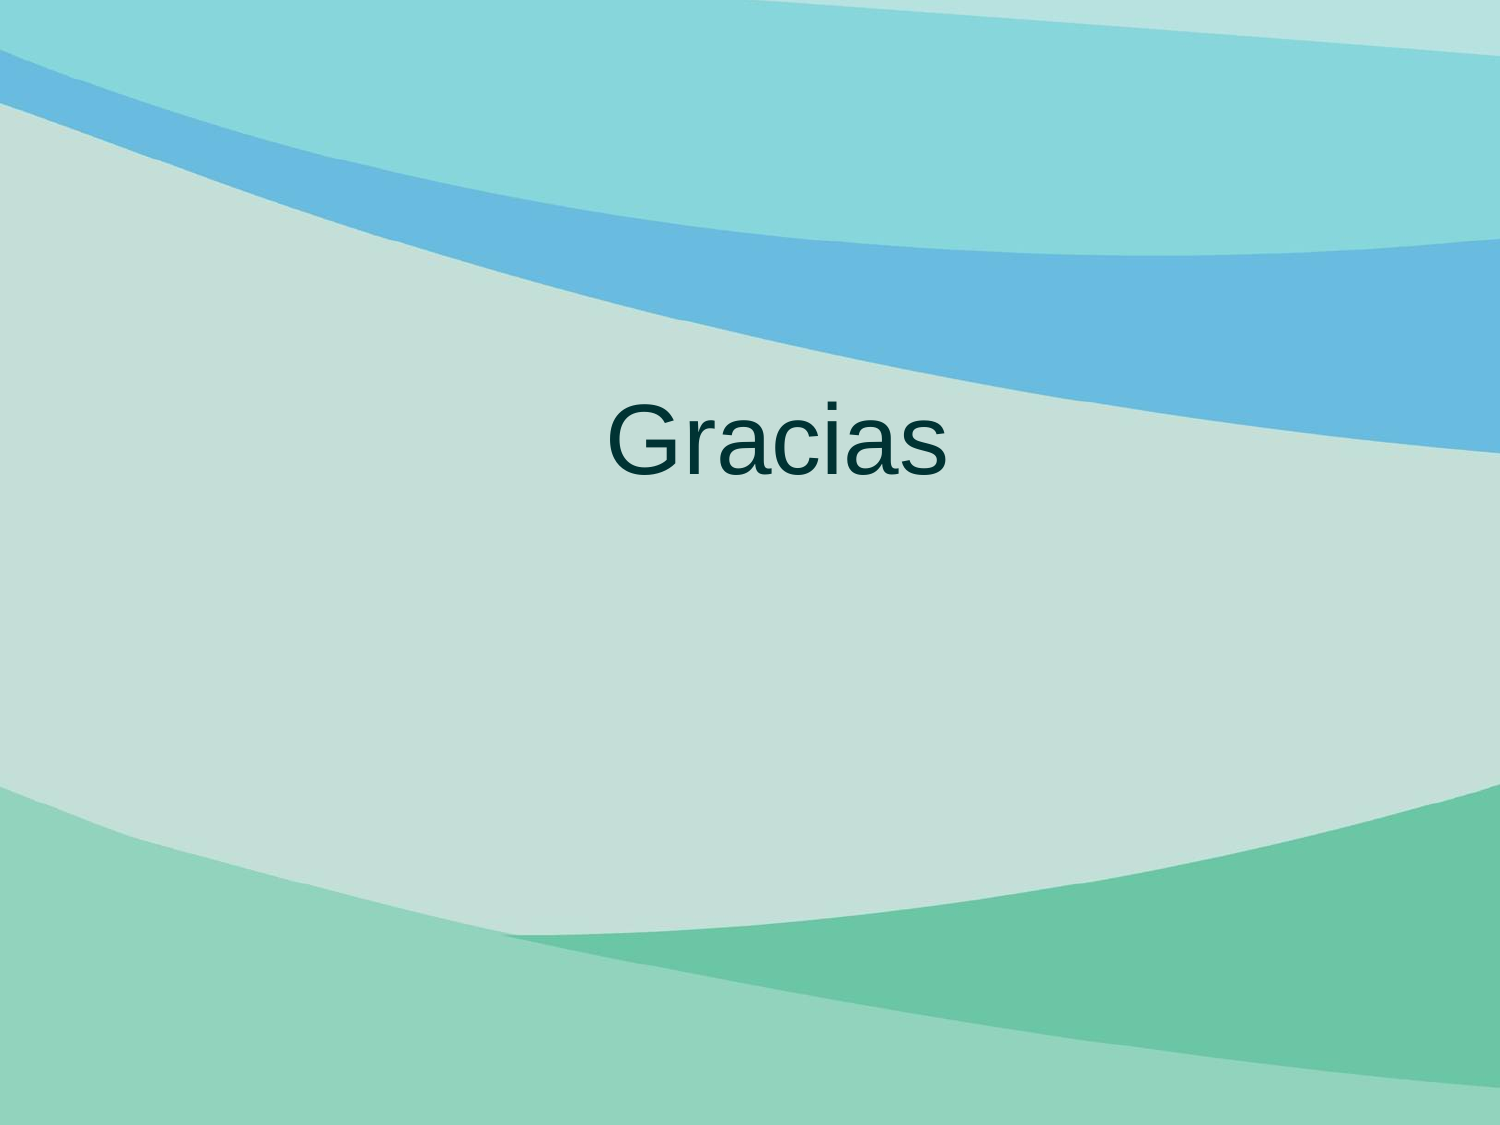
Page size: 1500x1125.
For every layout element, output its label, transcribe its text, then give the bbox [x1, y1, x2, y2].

text_box Gracias [590, 367, 965, 502]
picture [0, 0, 1500, 1125]
